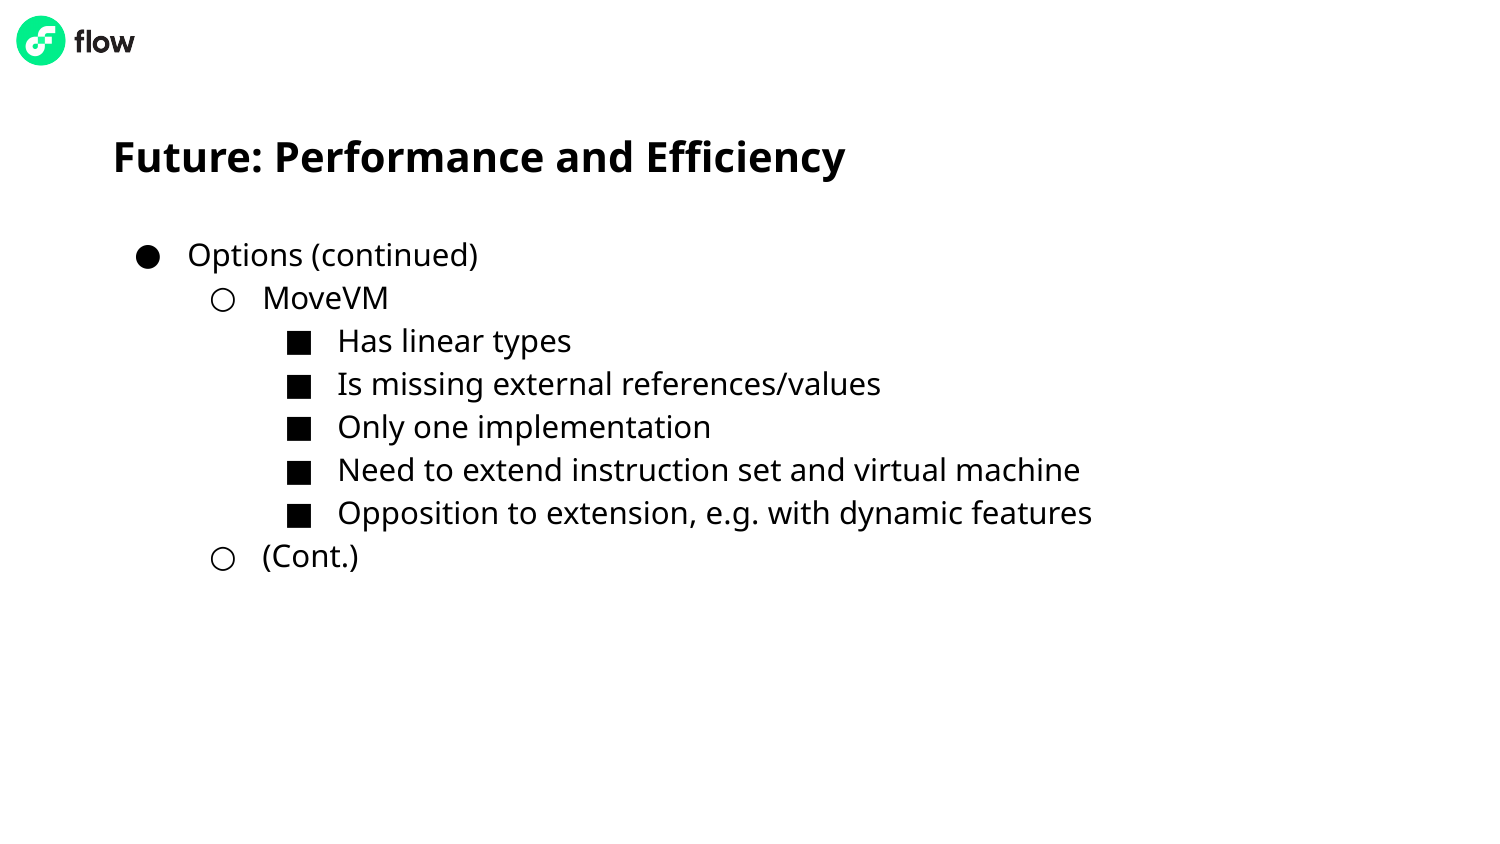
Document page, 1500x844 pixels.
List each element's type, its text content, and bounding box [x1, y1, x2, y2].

picture [14, 14, 137, 67]
text_box Options (continued) MoveVM Has linear types Is missing external references/values Only one implementation Need to extend instruction set and virtual machine Opposition to extension, e.g. with dynamic features (Cont.) [97, 214, 1409, 777]
text_box Future: Performance and Efficiency [97, 115, 1156, 197]
